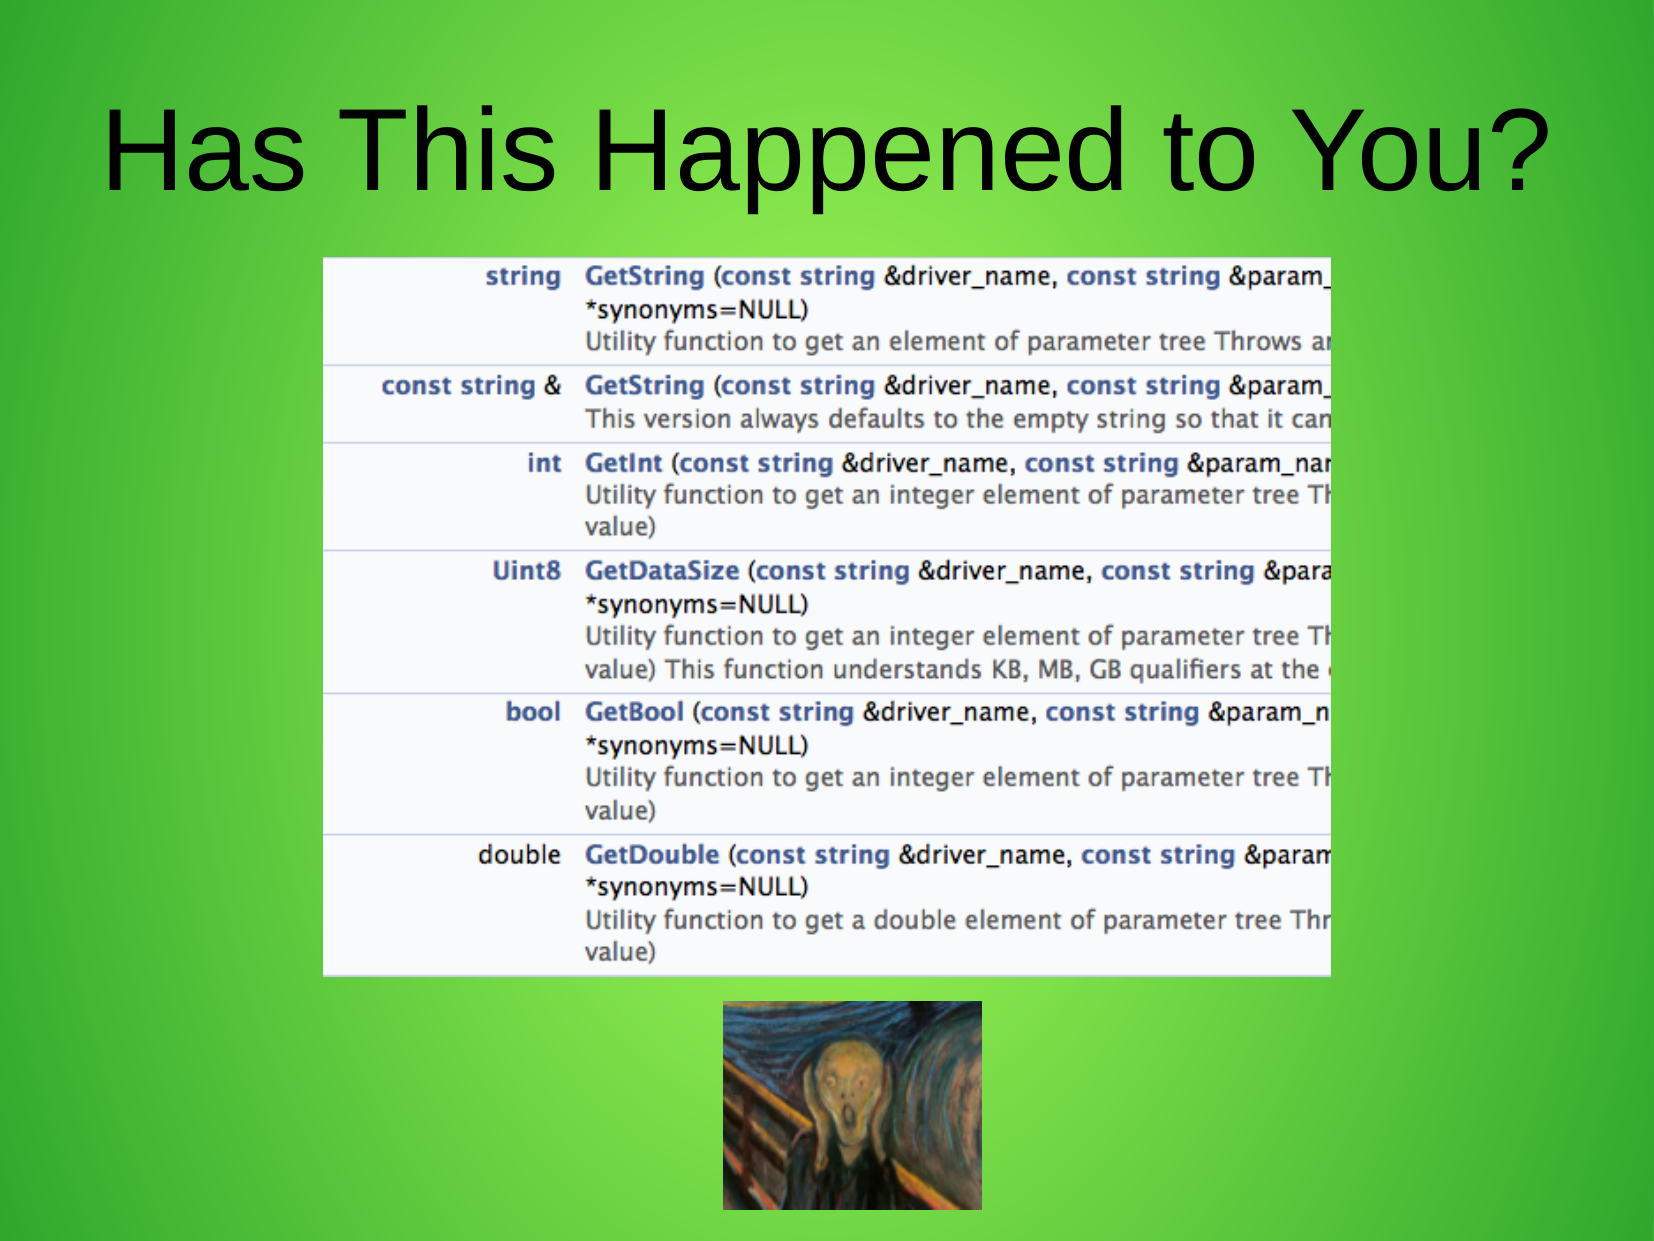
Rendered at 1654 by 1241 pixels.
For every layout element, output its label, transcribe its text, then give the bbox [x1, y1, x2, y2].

picture [723, 1001, 982, 1210]
title Has This Happened to You? [82, 47, 1571, 252]
picture [323, 257, 1331, 978]
